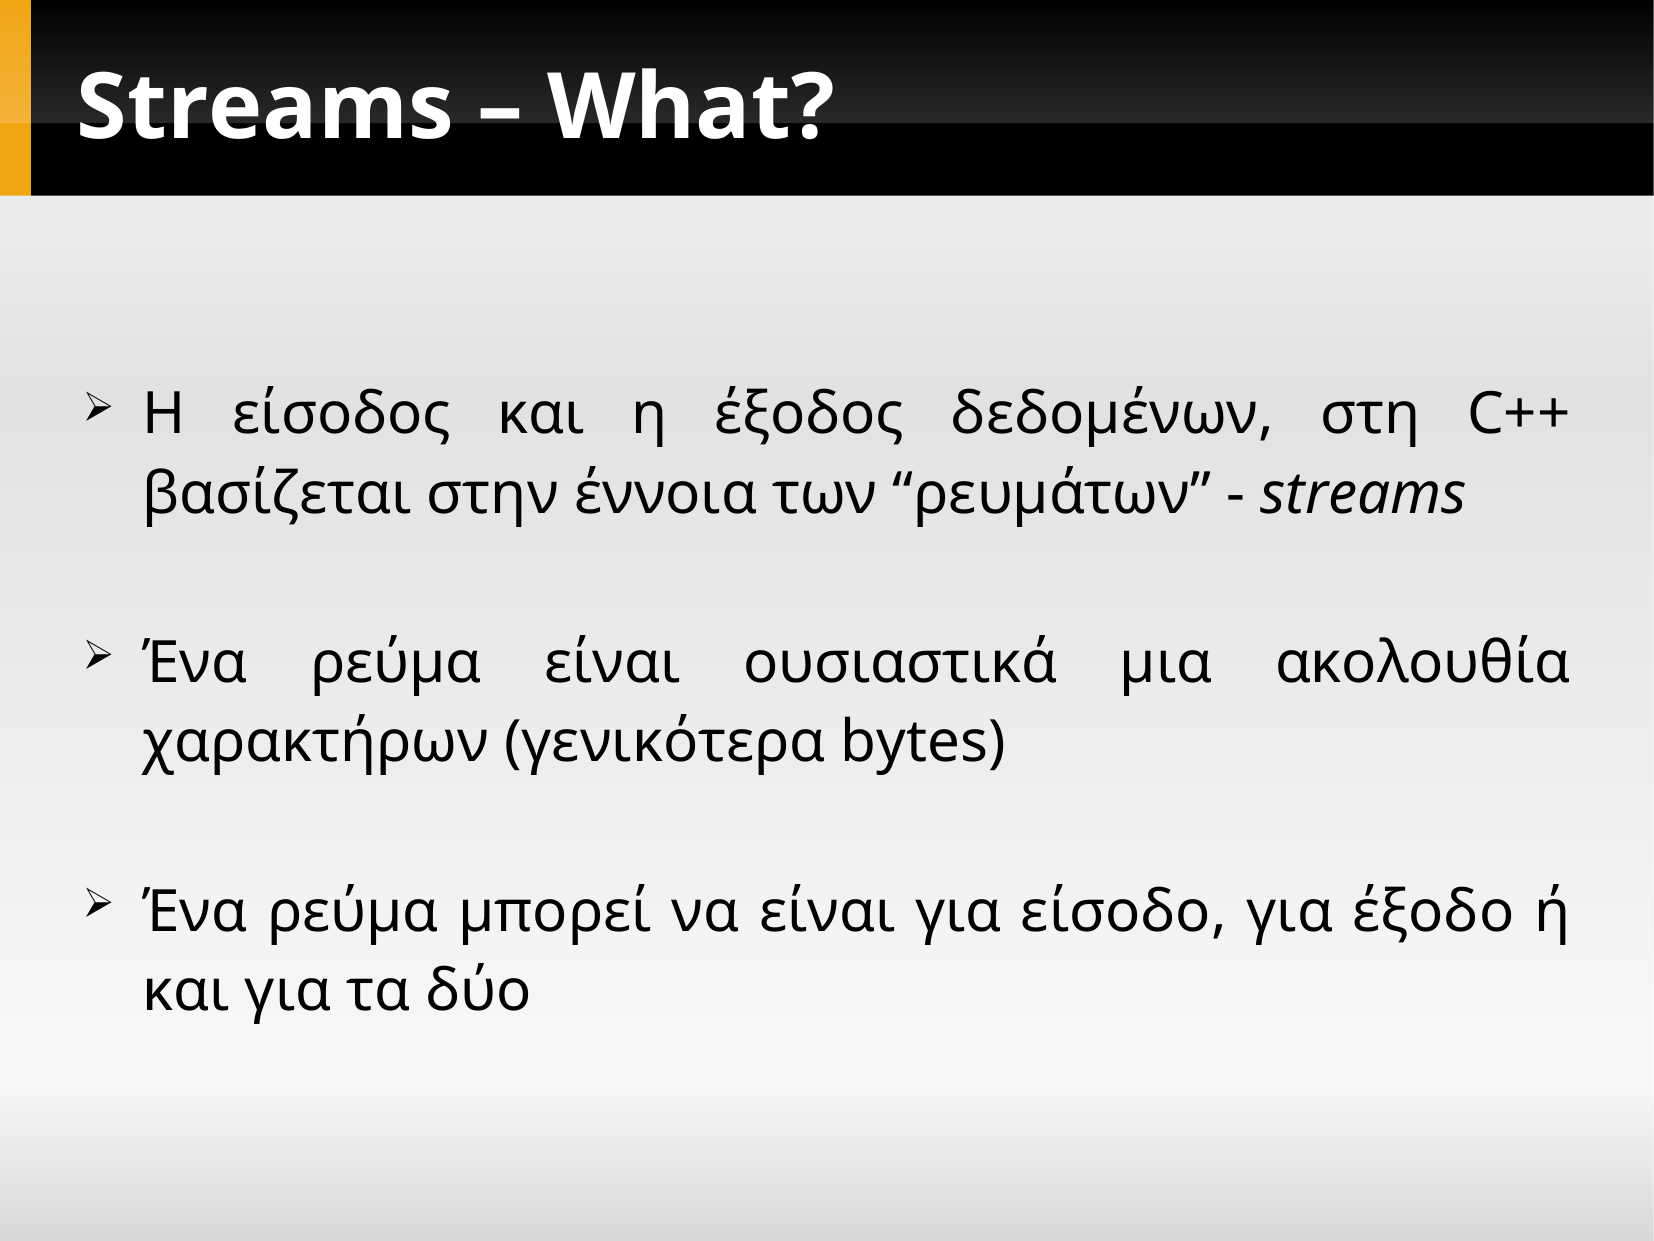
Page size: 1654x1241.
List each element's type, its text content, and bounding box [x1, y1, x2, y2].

subtitle Η είσοδος και η έξοδος δεδομένων, στη C++ βασίζεται στην έννοια των “ρευμάτων” - streams Ένα ρεύμα είναι ουσιαστικά μια ακολουθία χαρακτήρων (γενικότερα bytes) Ένα ρεύμα μπορεί να είναι για είσοδο, για έξοδο ή και για τα δύο [82, 297, 1571, 1102]
title Streams – What? [76, 0, 1565, 208]
picture [0, 0, 1654, 1241]
